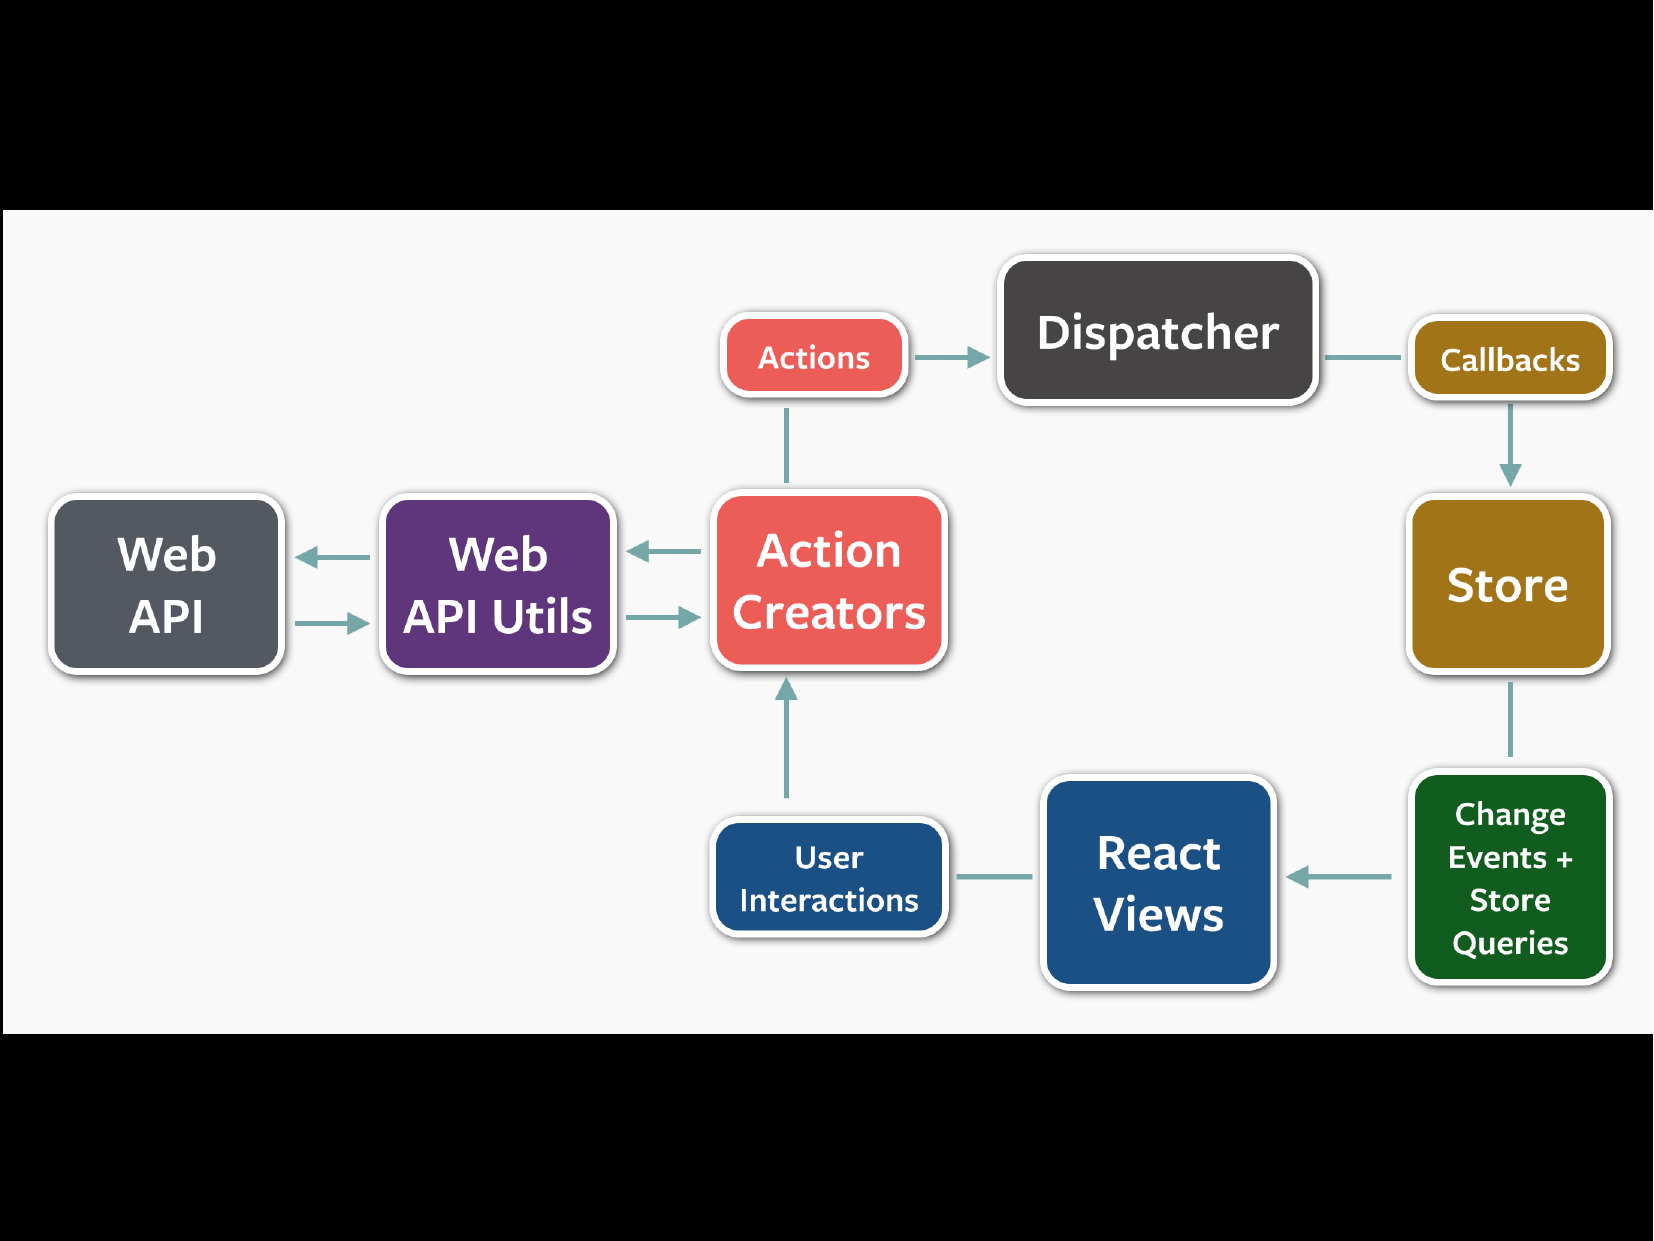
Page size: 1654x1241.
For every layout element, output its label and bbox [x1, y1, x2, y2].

picture [3, 210, 1653, 1034]
